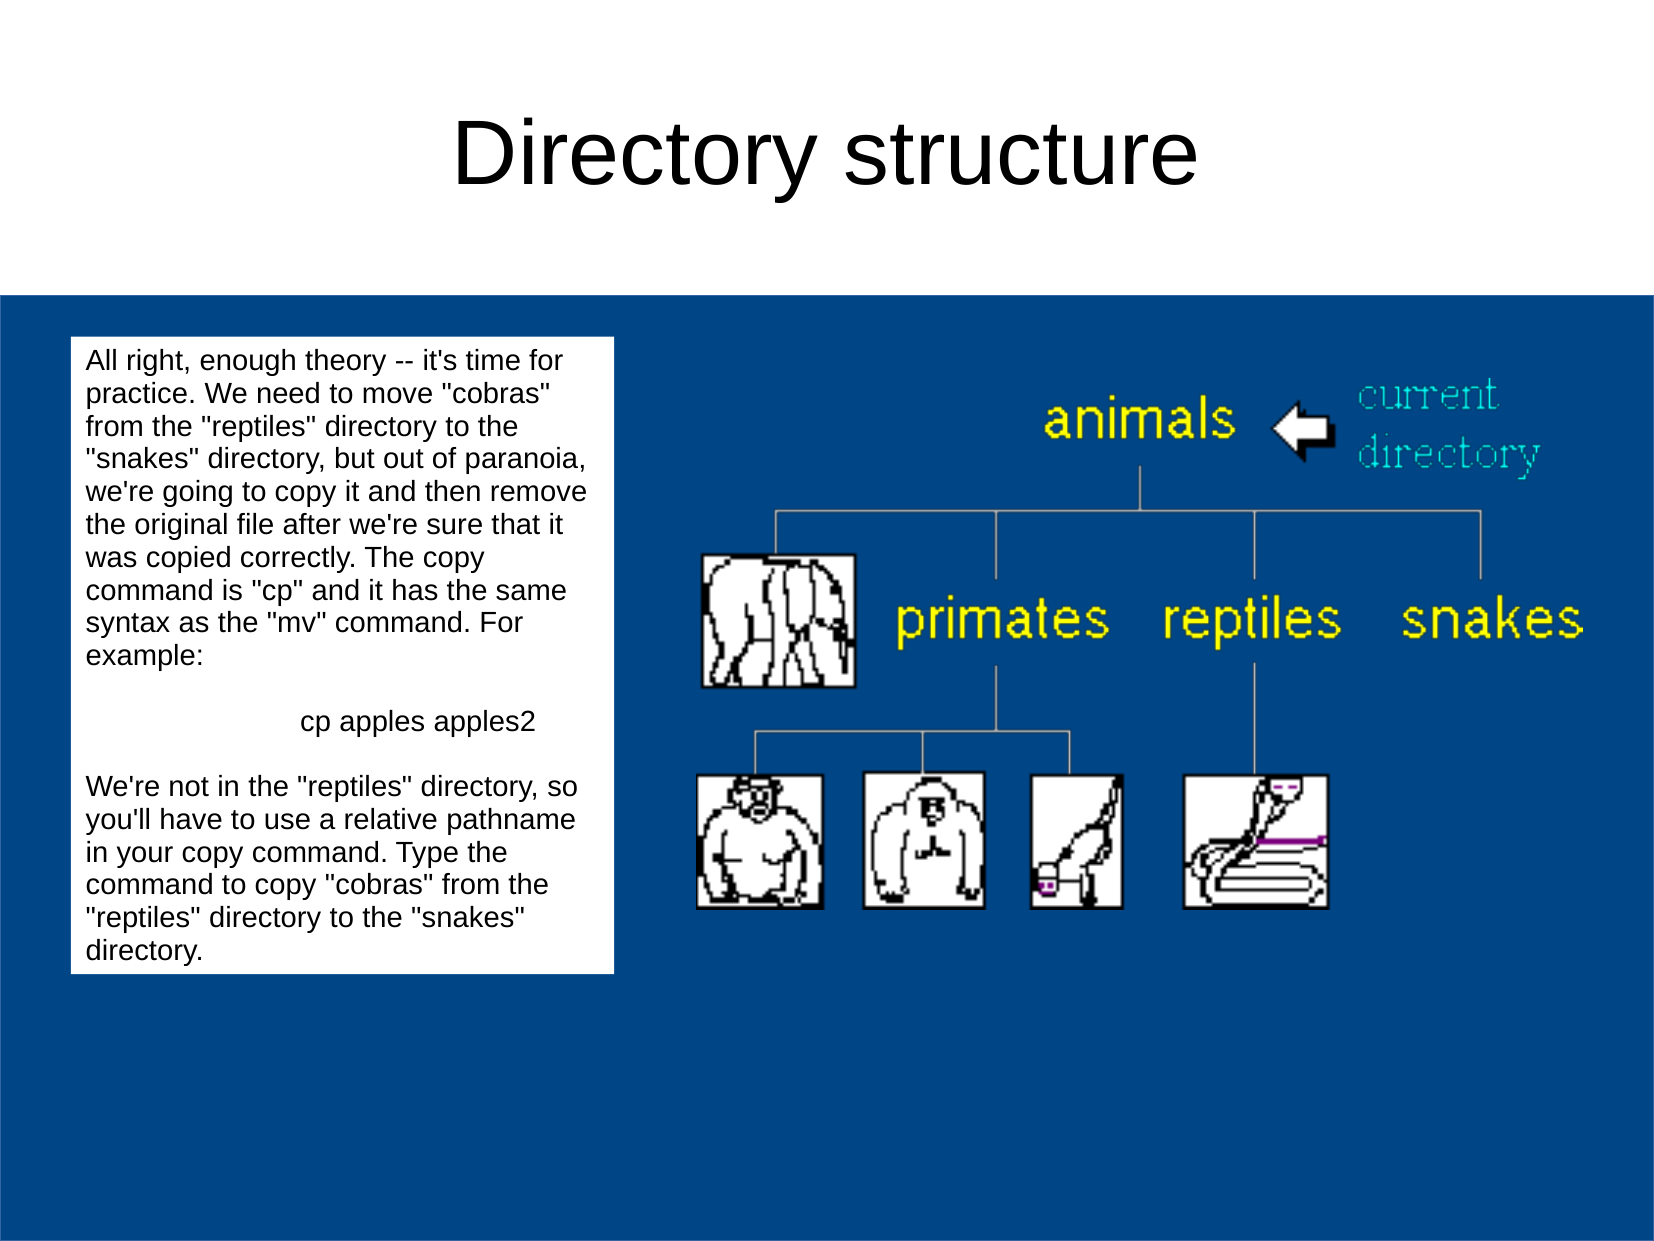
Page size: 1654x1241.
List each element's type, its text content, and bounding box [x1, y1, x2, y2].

text_box All right, enough theory -- it's time for practice. We need to move "cobras" from the "reptiles" directory to the "snakes" directory, but out of paranoia, we're going to copy it and then remove the original file after we're sure that it was copied correctly. The copy command is "cp" and it has the same syntax as the "mv" command. For example: cp apples apples2 We're not in the "reptiles" directory, so you'll have to use a relative pathname in your copy command. Type the command to copy "cobras" from the "reptiles" directory to the "snakes" directory. [70, 336, 615, 975]
title Directory structure [82, 49, 1571, 257]
picture [696, 378, 1583, 910]
text_box [0, 295, 1654, 1241]
